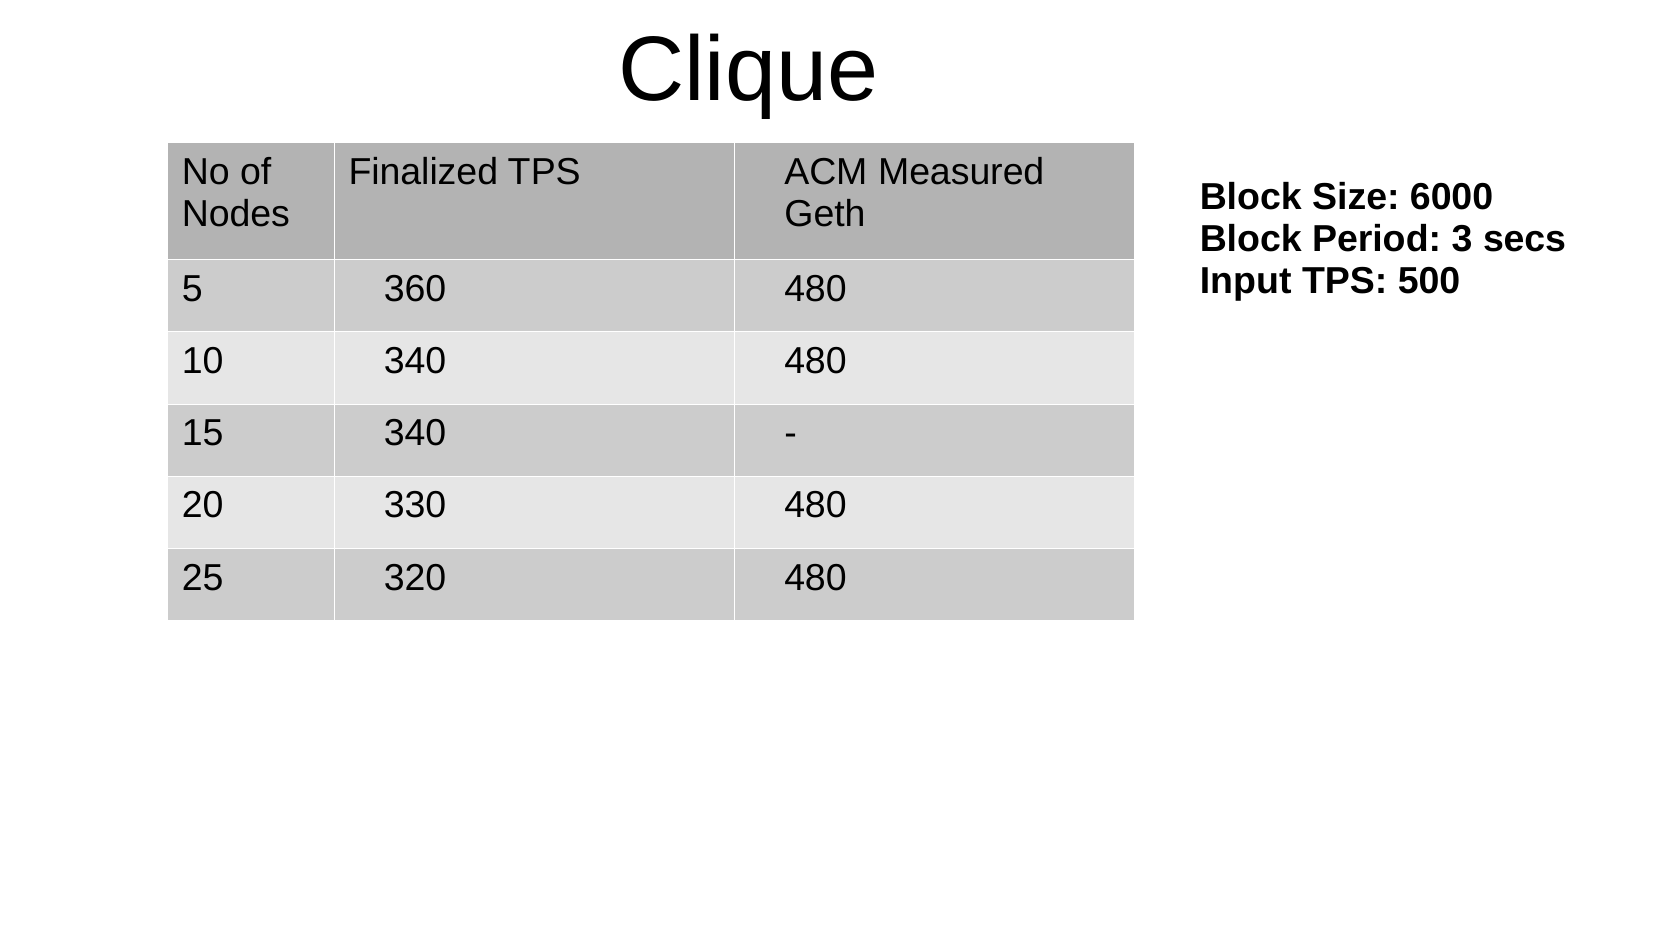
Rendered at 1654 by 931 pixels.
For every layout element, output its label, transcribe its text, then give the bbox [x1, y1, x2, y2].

table_cell 5 [168, 260, 334, 331]
table_cell 480 [735, 260, 1134, 331]
table_cell 330 [335, 477, 734, 548]
table_cell 480 [735, 477, 1134, 548]
table_cell 320 [335, 549, 734, 620]
table_header Finalized TPS [335, 143, 734, 259]
table_cell - [735, 405, 1134, 476]
table_header No of Nodes [168, 143, 334, 259]
table_cell 25 [168, 549, 334, 620]
table_cell 360 [335, 260, 734, 331]
text_box Block Size: 6000 Block Period: 3 secs Input TPS: 500 [1185, 168, 1621, 436]
table_cell 340 [335, 332, 734, 404]
table_cell 10 [168, 332, 334, 404]
table_cell 480 [735, 549, 1134, 620]
table_cell 20 [168, 477, 334, 548]
table_cell 15 [168, 405, 334, 476]
table_cell 480 [735, 332, 1134, 404]
title Clique [255, 17, 1268, 121]
table_header ACM Measured Geth [735, 143, 1134, 259]
table_cell 340 [335, 405, 734, 476]
